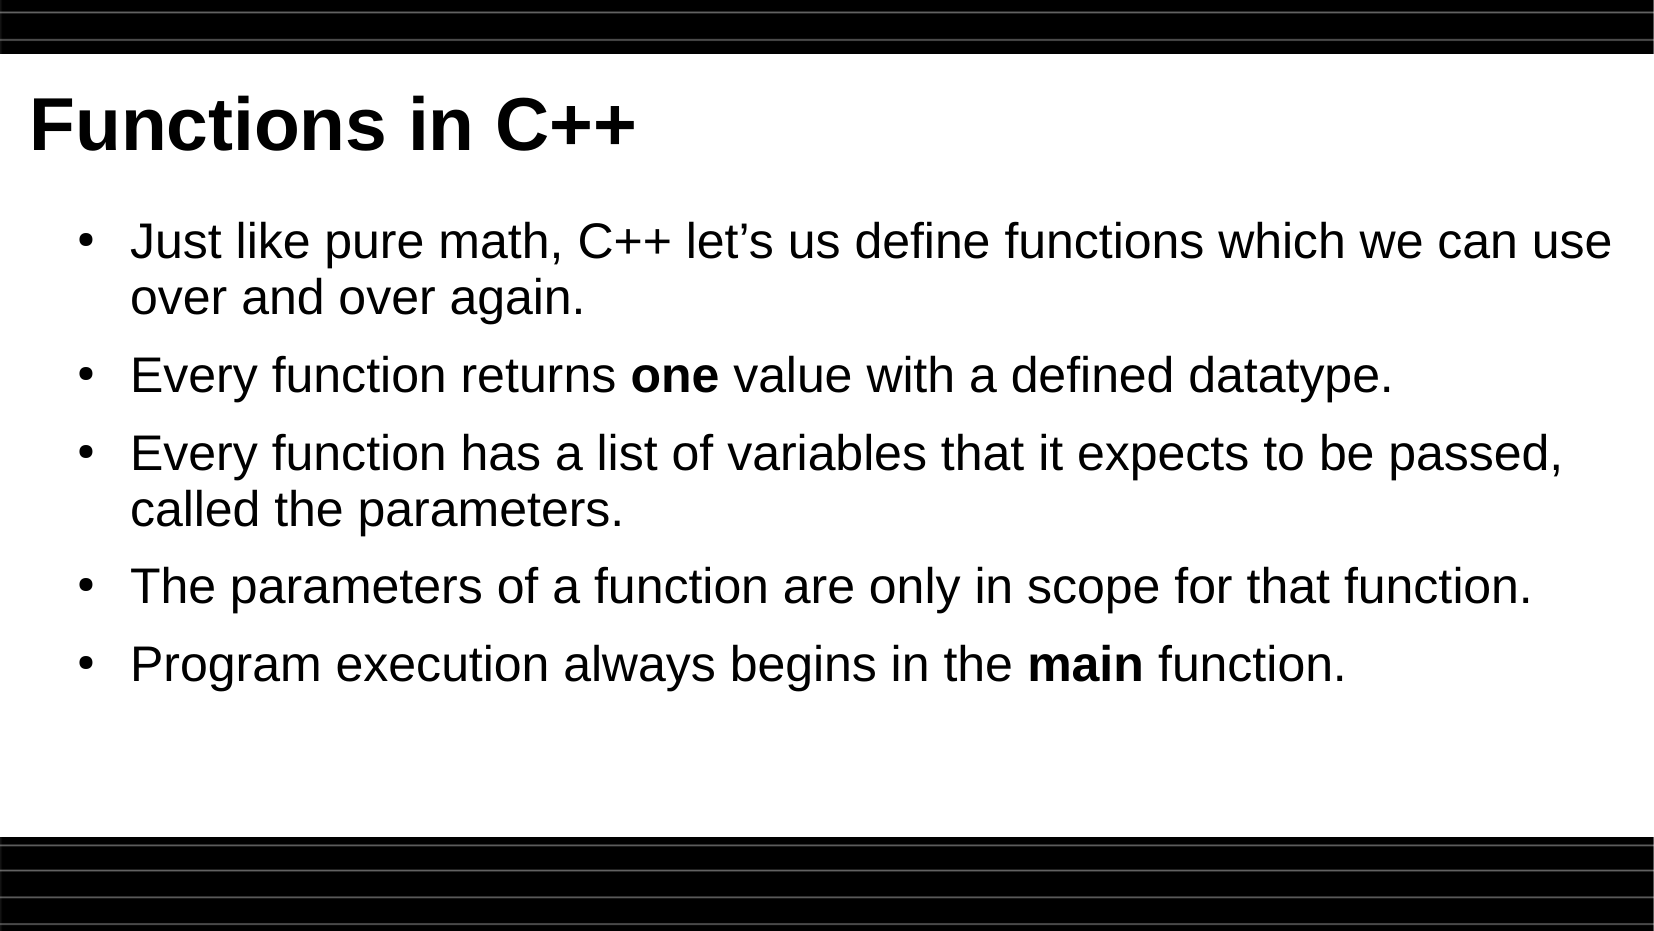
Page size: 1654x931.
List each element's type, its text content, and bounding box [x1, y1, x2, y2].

picture [0, 837, 1654, 931]
list Just like pure math, C++ let’s us define functions which we can use over and over again. Every function returns one value with a defined datatype. Every function has a list of variables that it expects to be passed, called the parameters. The parameters of a function are only in scope for that function. Program execution always begins in the main function. [59, 213, 1636, 826]
picture [0, 0, 1654, 54]
text_box Functions in C++ [15, 75, 1546, 174]
